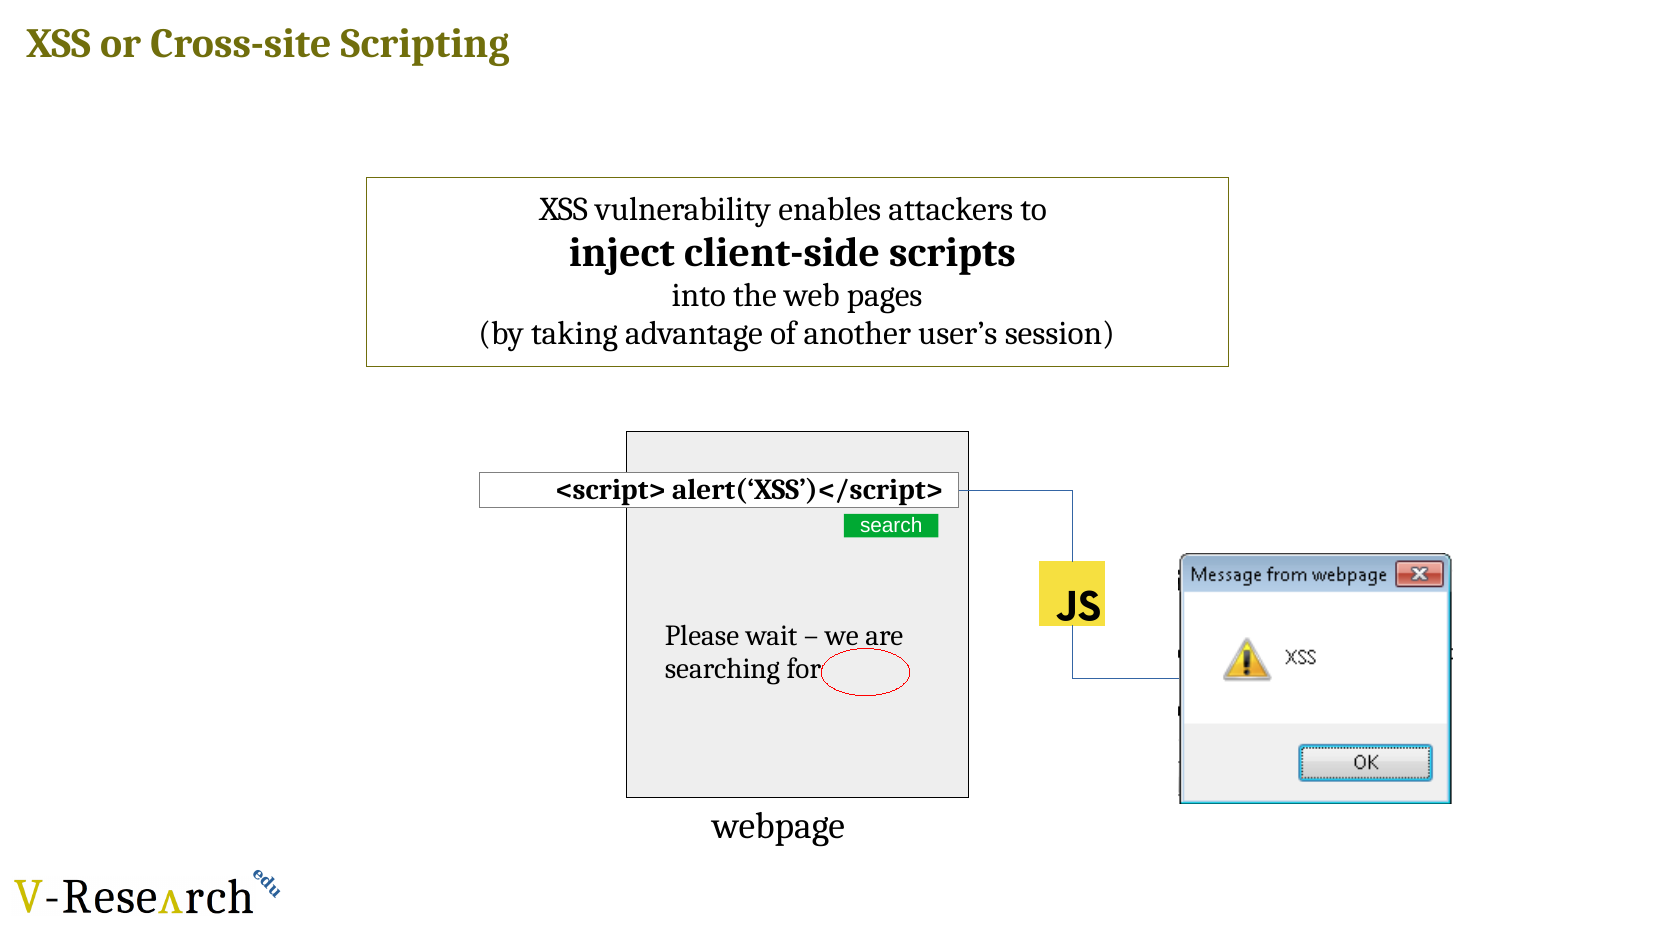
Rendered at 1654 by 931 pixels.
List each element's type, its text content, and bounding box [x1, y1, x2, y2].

text_box search [843, 513, 939, 538]
picture [1178, 553, 1453, 804]
text_box edu [222, 847, 333, 931]
text_box Please wait – we are searching for [650, 611, 946, 729]
text_box <script> alert(‘XSS’)</script> [479, 472, 959, 508]
text_box XSS or Cross-site Scripting [11, 12, 1193, 77]
text_box [626, 491, 969, 798]
text_box XSS vulnerability enables attackers to inject client-side scripts into the web pages (by taking advantage of another user’s session) [366, 177, 1229, 367]
text_box [626, 431, 969, 490]
picture [11, 876, 255, 916]
picture [1039, 561, 1105, 626]
text_box webpage [697, 797, 934, 857]
